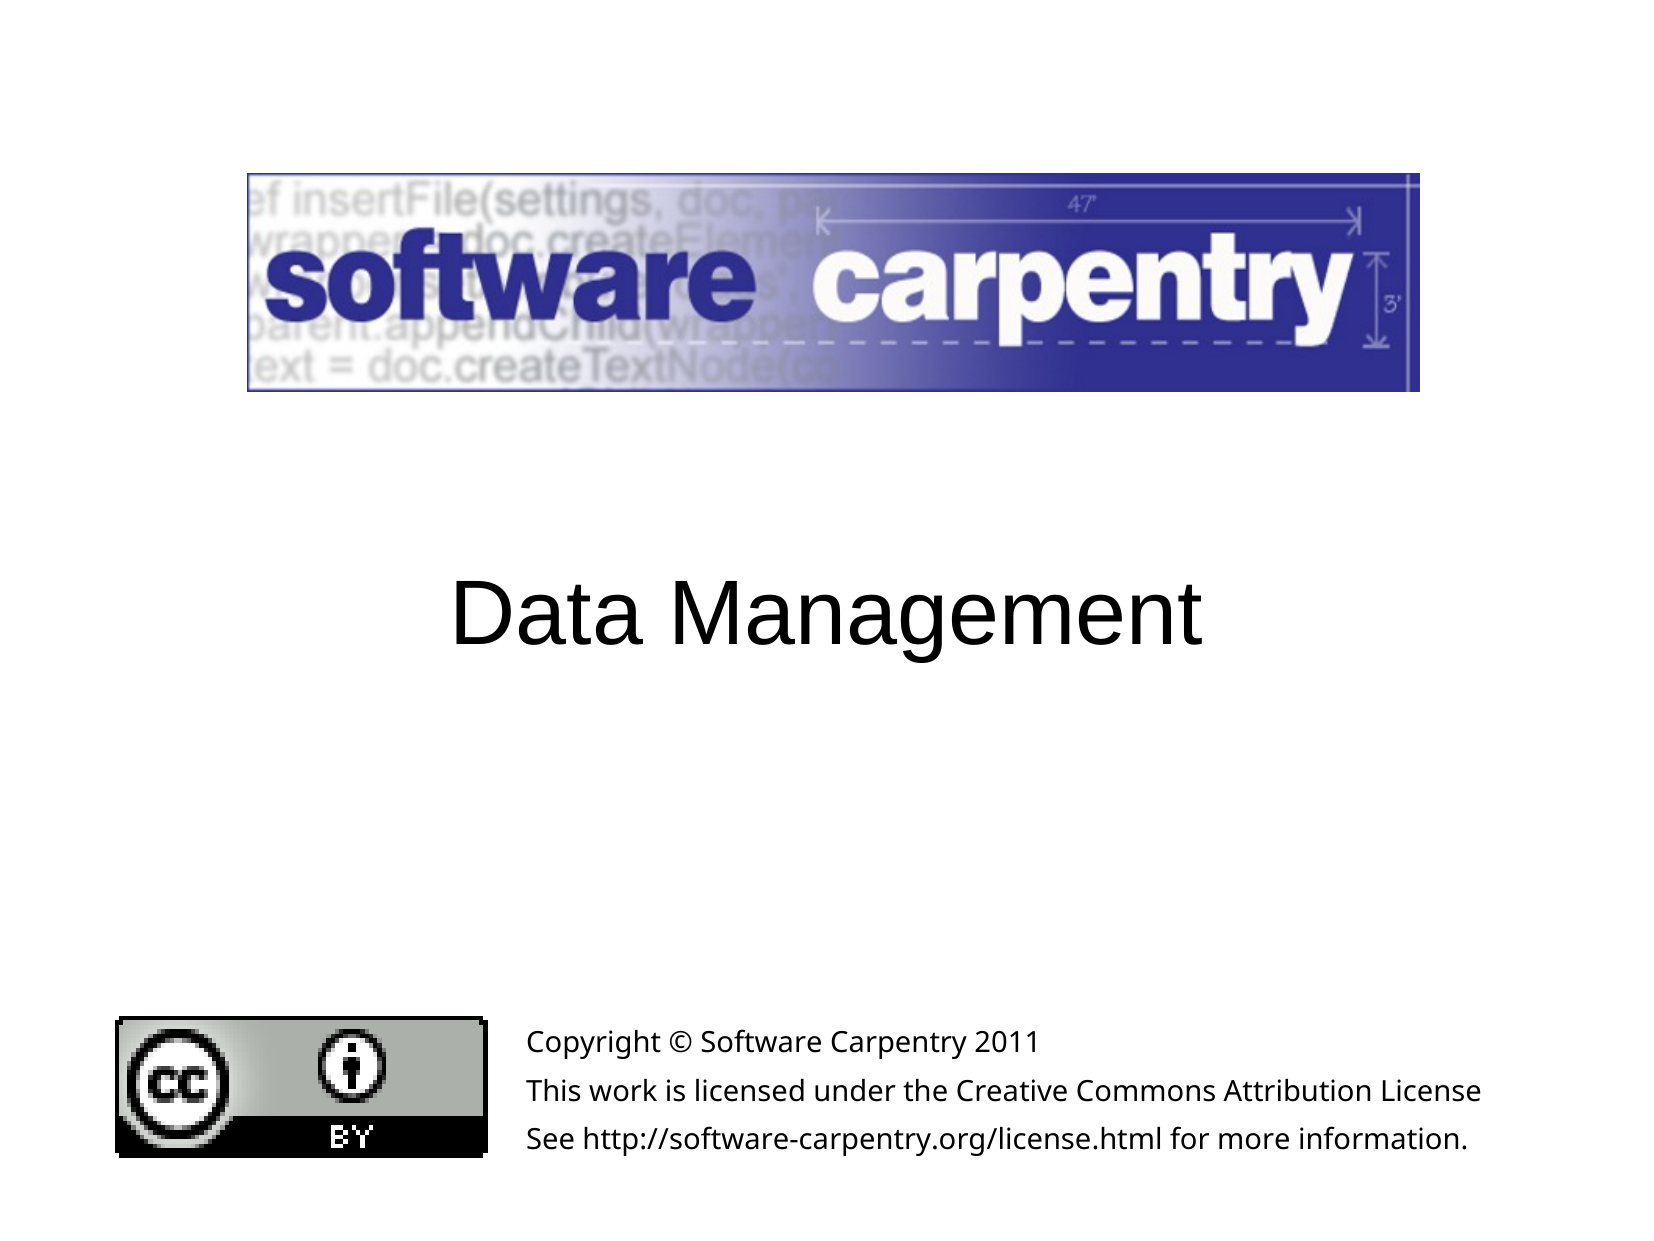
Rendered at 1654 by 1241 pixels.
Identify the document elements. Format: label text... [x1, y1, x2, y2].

picture [115, 1016, 488, 1158]
picture [247, 173, 1420, 392]
title Data Management [82, 555, 1572, 696]
